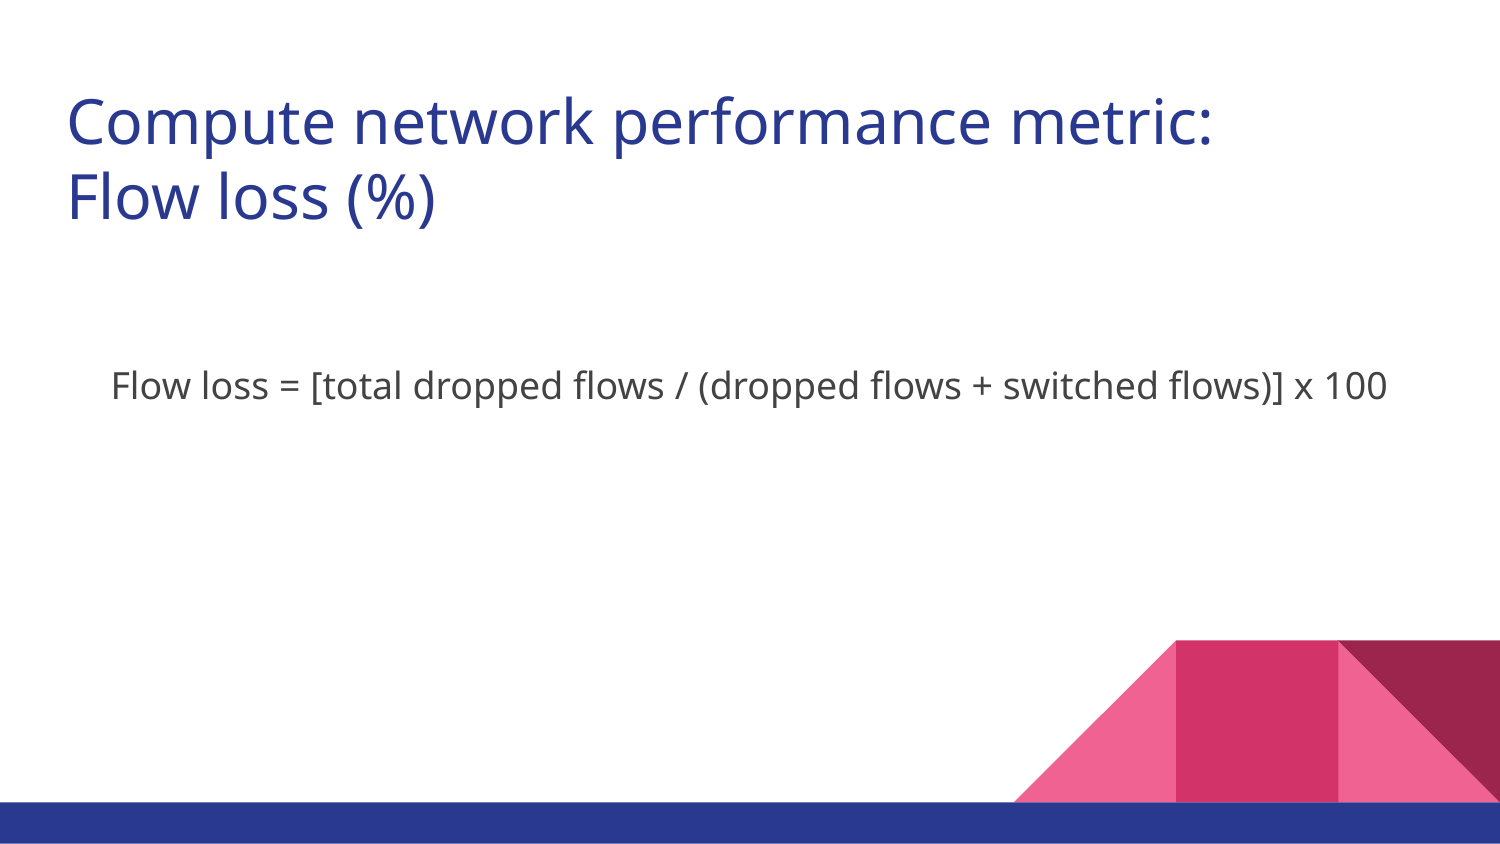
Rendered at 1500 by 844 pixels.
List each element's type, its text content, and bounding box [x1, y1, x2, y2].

list Flow loss = [total dropped flows / (dropped flows + switched flows)] x 100 [51, 190, 1449, 291]
title Compute network performance metric: Flow loss (%) [51, 67, 1449, 167]
